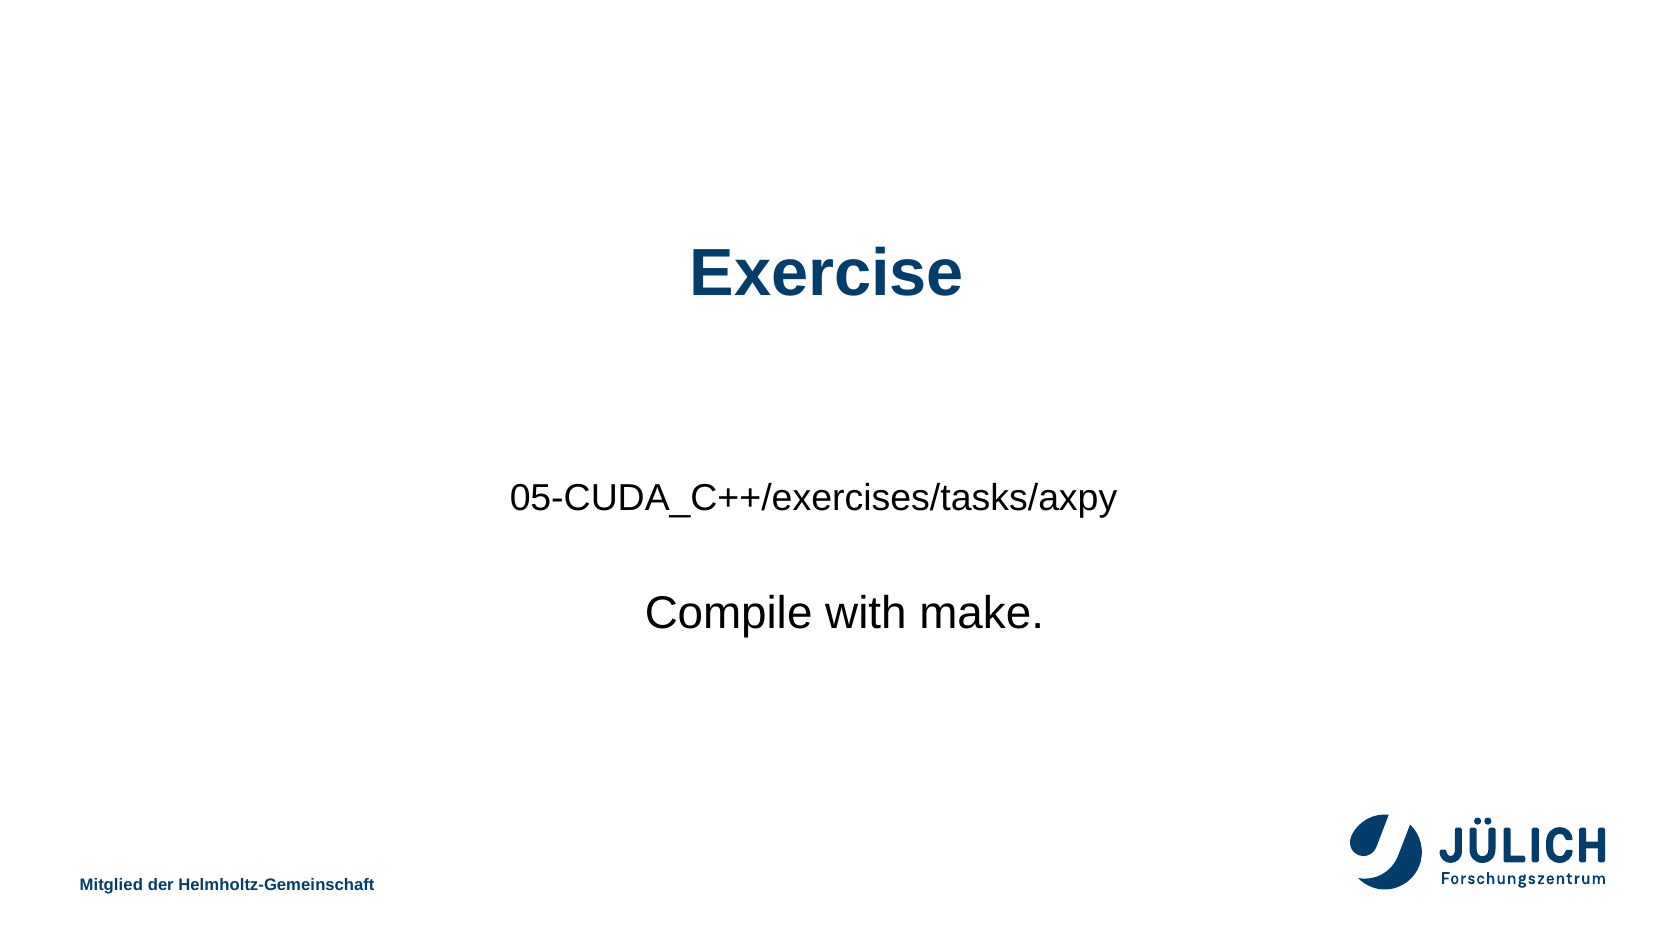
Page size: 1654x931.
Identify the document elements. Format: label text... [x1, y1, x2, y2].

list Exercise [50, 217, 1604, 331]
text_box 05-CUDA_C++/exercises/tasks/axpy [495, 465, 1171, 571]
text_box Compile with make. [630, 575, 1069, 646]
